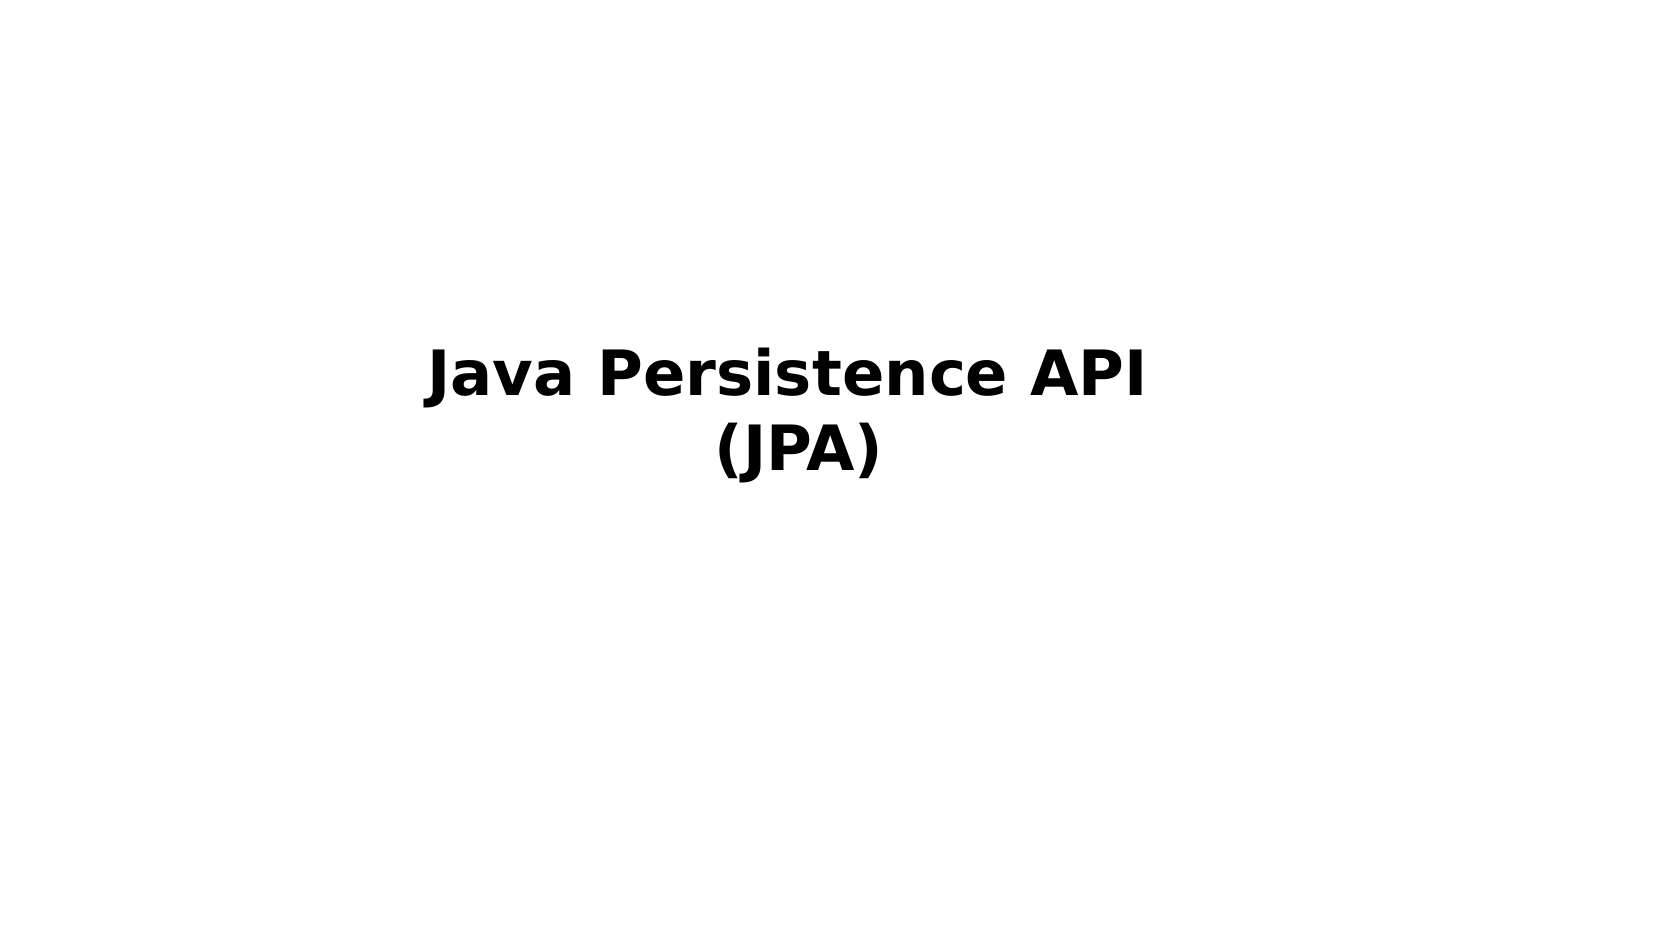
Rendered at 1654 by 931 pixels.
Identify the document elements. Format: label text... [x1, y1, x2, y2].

title Java Persistence API (JPA) [54, 322, 1543, 491]
